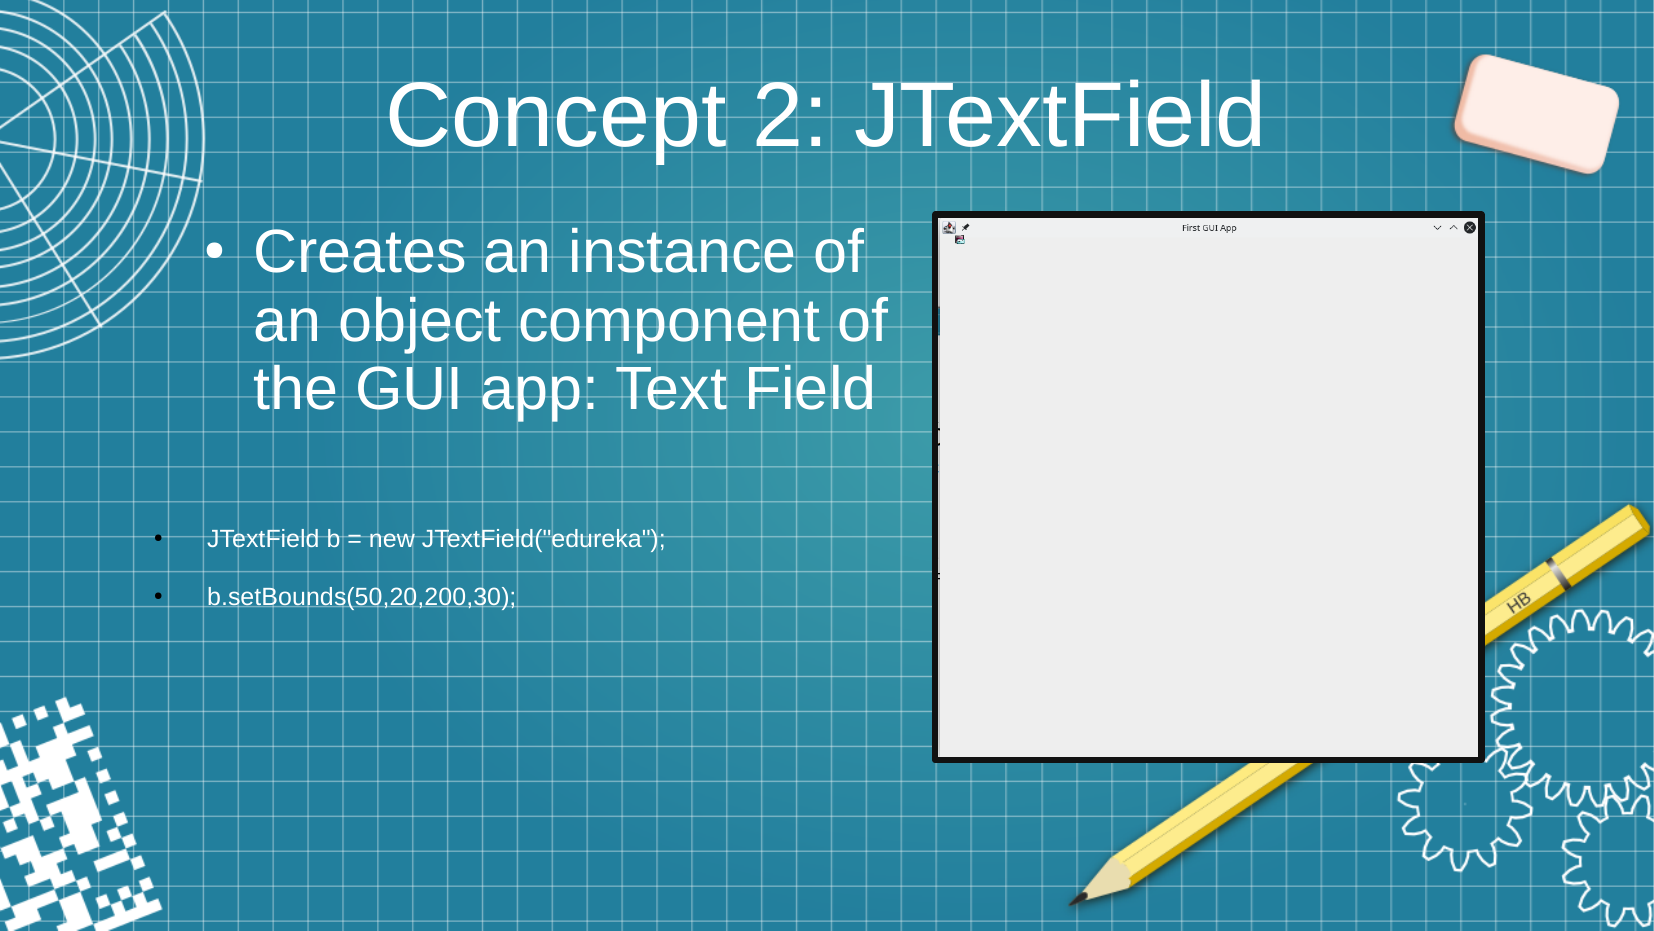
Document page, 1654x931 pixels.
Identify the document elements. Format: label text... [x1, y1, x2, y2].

list JTextField b = new JTextField("edureka"); b.setBounds(50,20,200,30); [136, 525, 863, 783]
list Creates an instance of an object component of the GUI app: Text Field [187, 217, 914, 475]
title Concept 2: JTextField [82, 37, 1571, 193]
picture [0, 0, 1654, 931]
